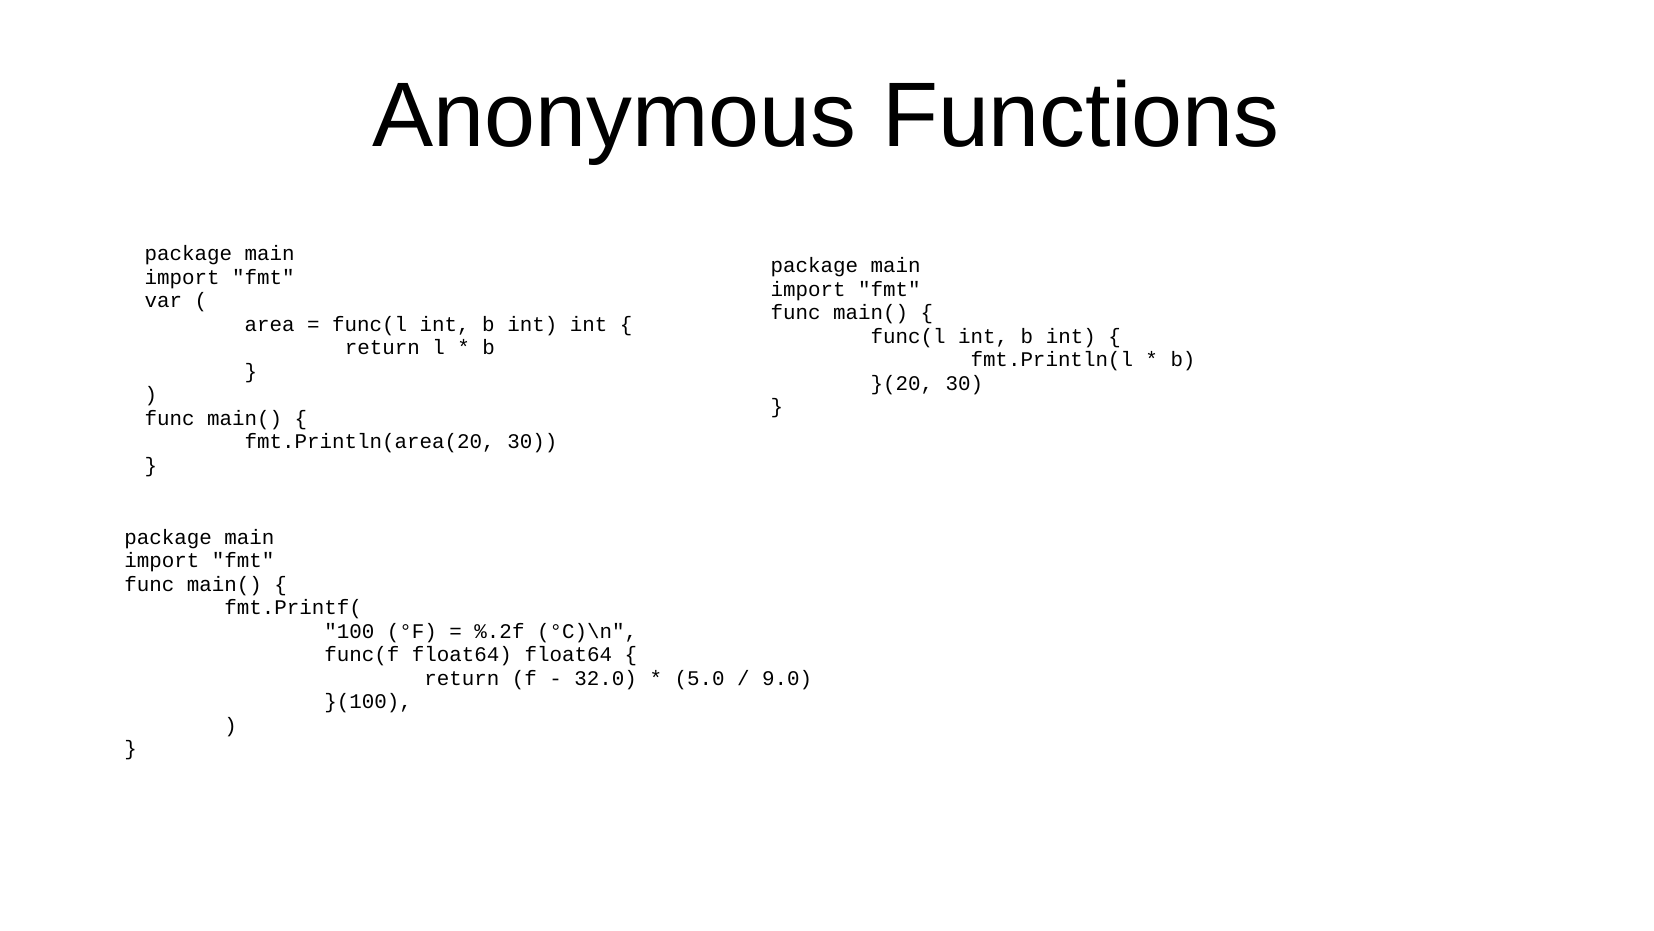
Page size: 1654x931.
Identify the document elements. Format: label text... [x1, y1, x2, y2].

text_box package main import "fmt" func main() { func(l int, b int) { fmt.Println(l * b) }(20, 30) } [755, 248, 1211, 485]
title Anonymous Functions [82, 37, 1571, 193]
text_box package main import "fmt" var ( area = func(l int, b int) int { return l * b } ) func main() { fmt.Println(area(20, 30)) } [129, 236, 1453, 745]
text_box package main import "fmt" func main() { fmt.Printf( "100 (°F) = %.2f (°C)\n", func(f float64) float64 { return (f - 32.0) * (5.0 / 9.0) }(100), ) } [109, 519, 827, 770]
